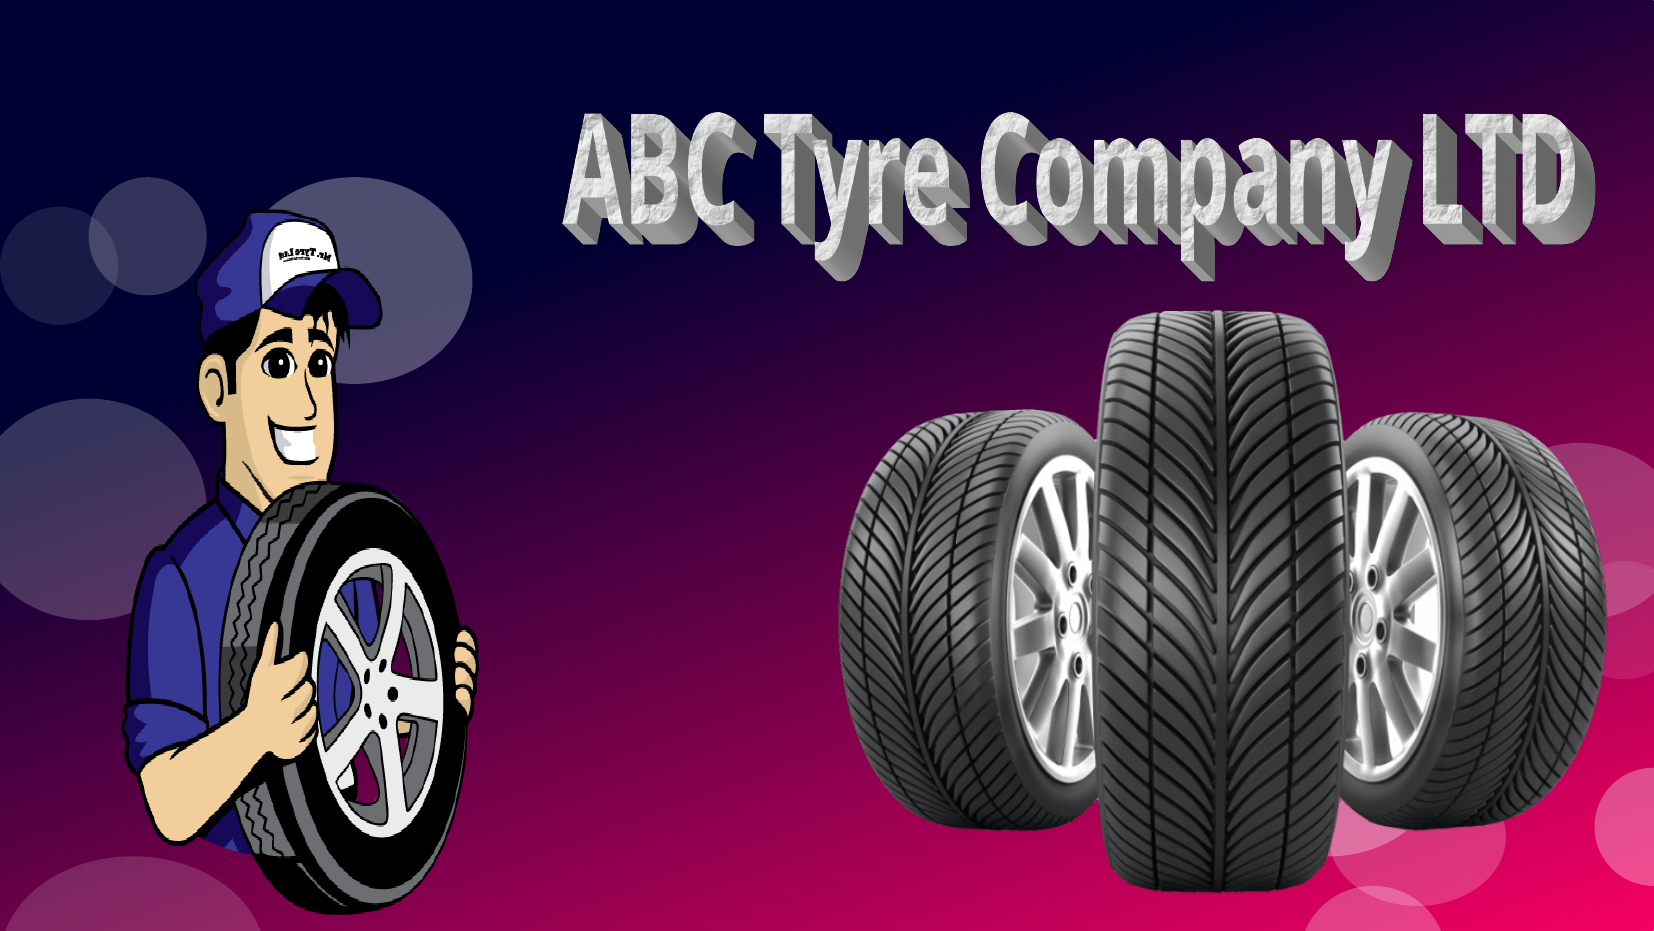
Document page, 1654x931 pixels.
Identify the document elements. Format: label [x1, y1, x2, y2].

picture [112, 194, 488, 931]
picture [832, 300, 1613, 901]
